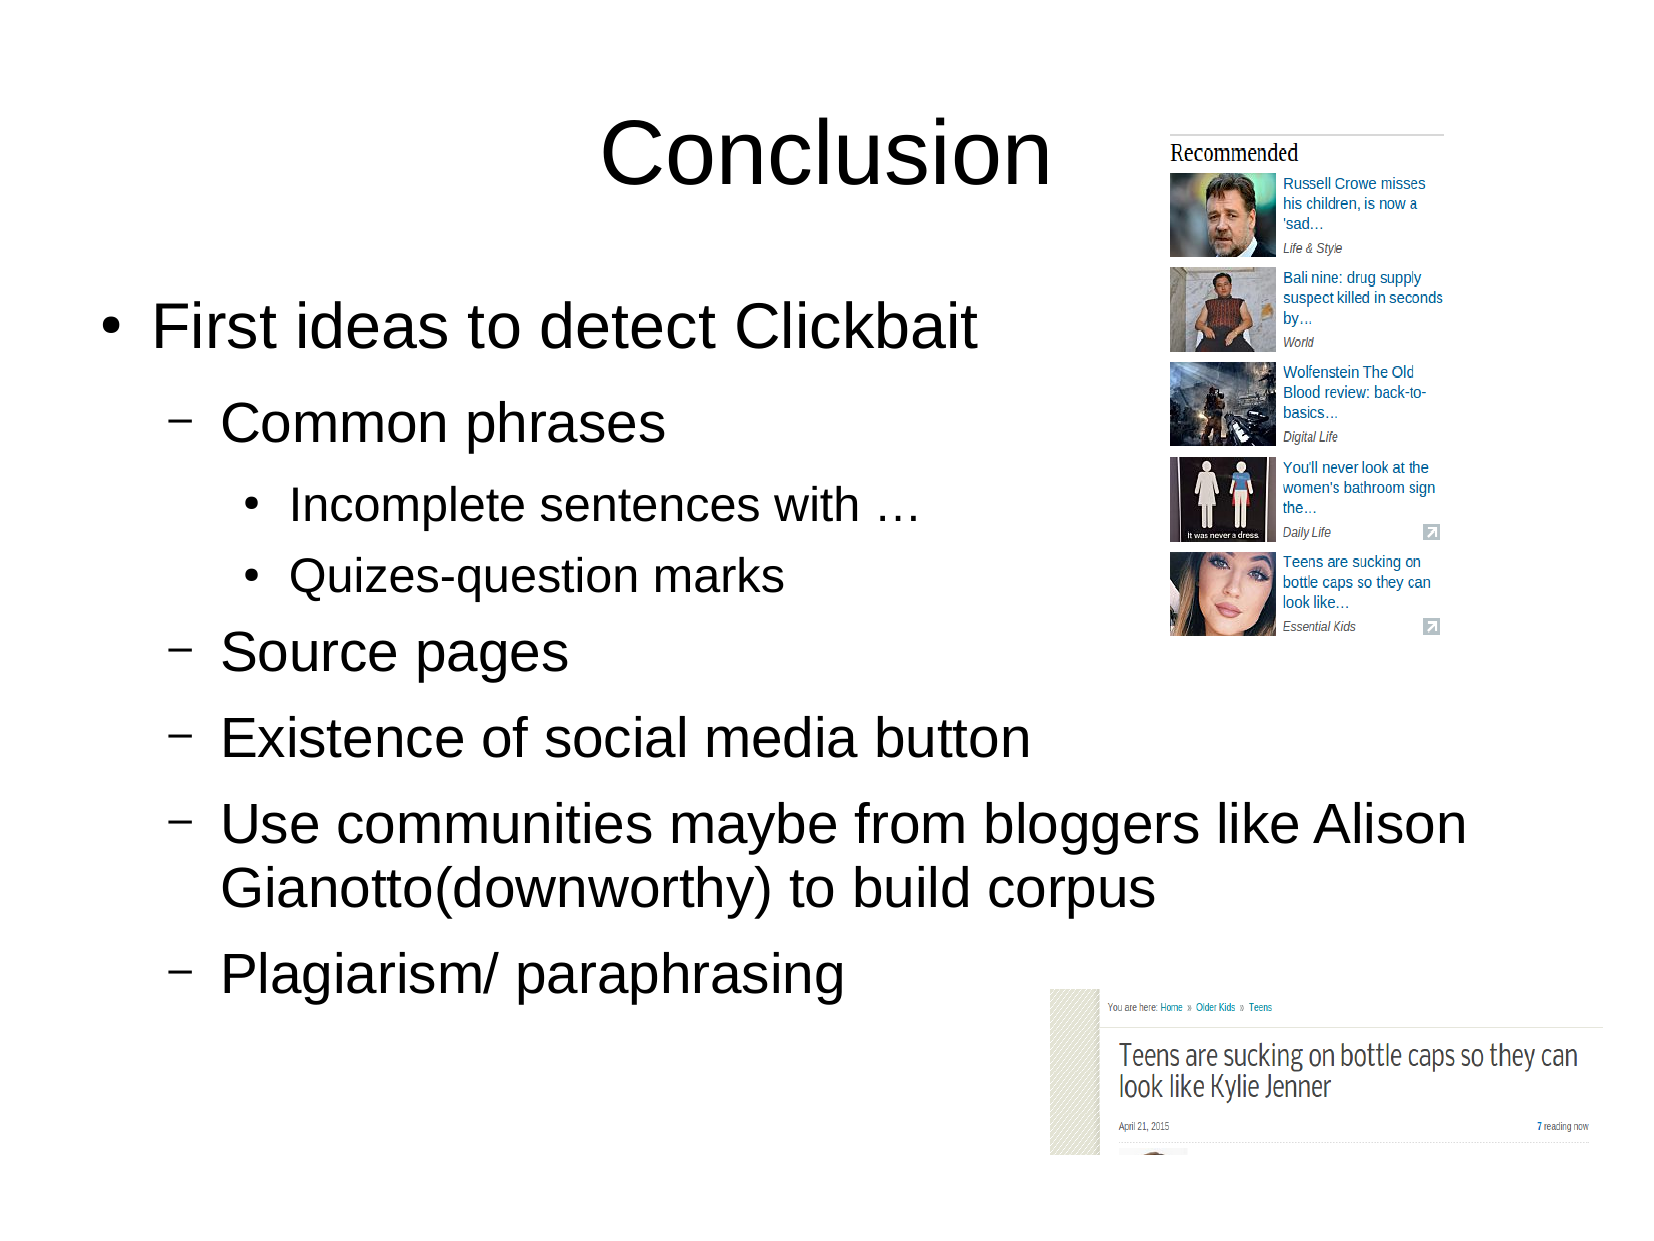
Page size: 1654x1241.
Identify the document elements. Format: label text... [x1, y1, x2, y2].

picture [1050, 989, 1603, 1156]
title Conclusion [82, 49, 1571, 257]
list First ideas to detect Clickbait Common phrases Incomplete sentences with … Quizes-question marks Source pages Existence of social media button Use communities maybe from bloggers like Alison Gianotto(downworthy) to build corpus Plagiarism/ paraphrasing [82, 290, 1571, 1010]
picture [1155, 104, 1516, 661]
